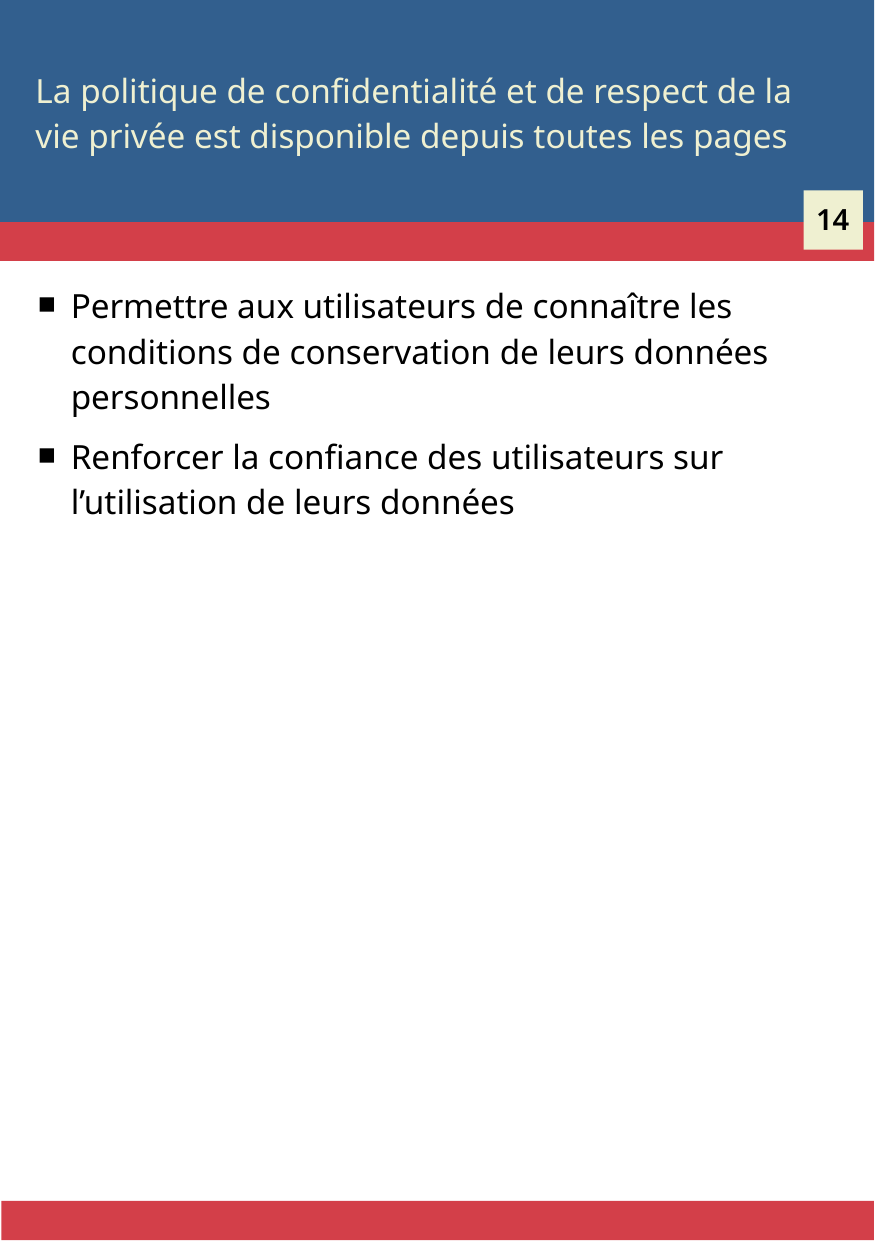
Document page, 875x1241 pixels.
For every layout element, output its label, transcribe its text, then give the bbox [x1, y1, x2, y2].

text_box 14 [803, 188, 863, 249]
list Permettre aux utilisateurs de connaître les conditions de conservation de leurs données personnelles Renforcer la confiance des utilisateurs sur l’utilisation de leurs données [23, 283, 839, 1111]
title La politique de confidentialité et de respect de la vie privée est disponible depuis toutes les pages [35, 13, 839, 213]
